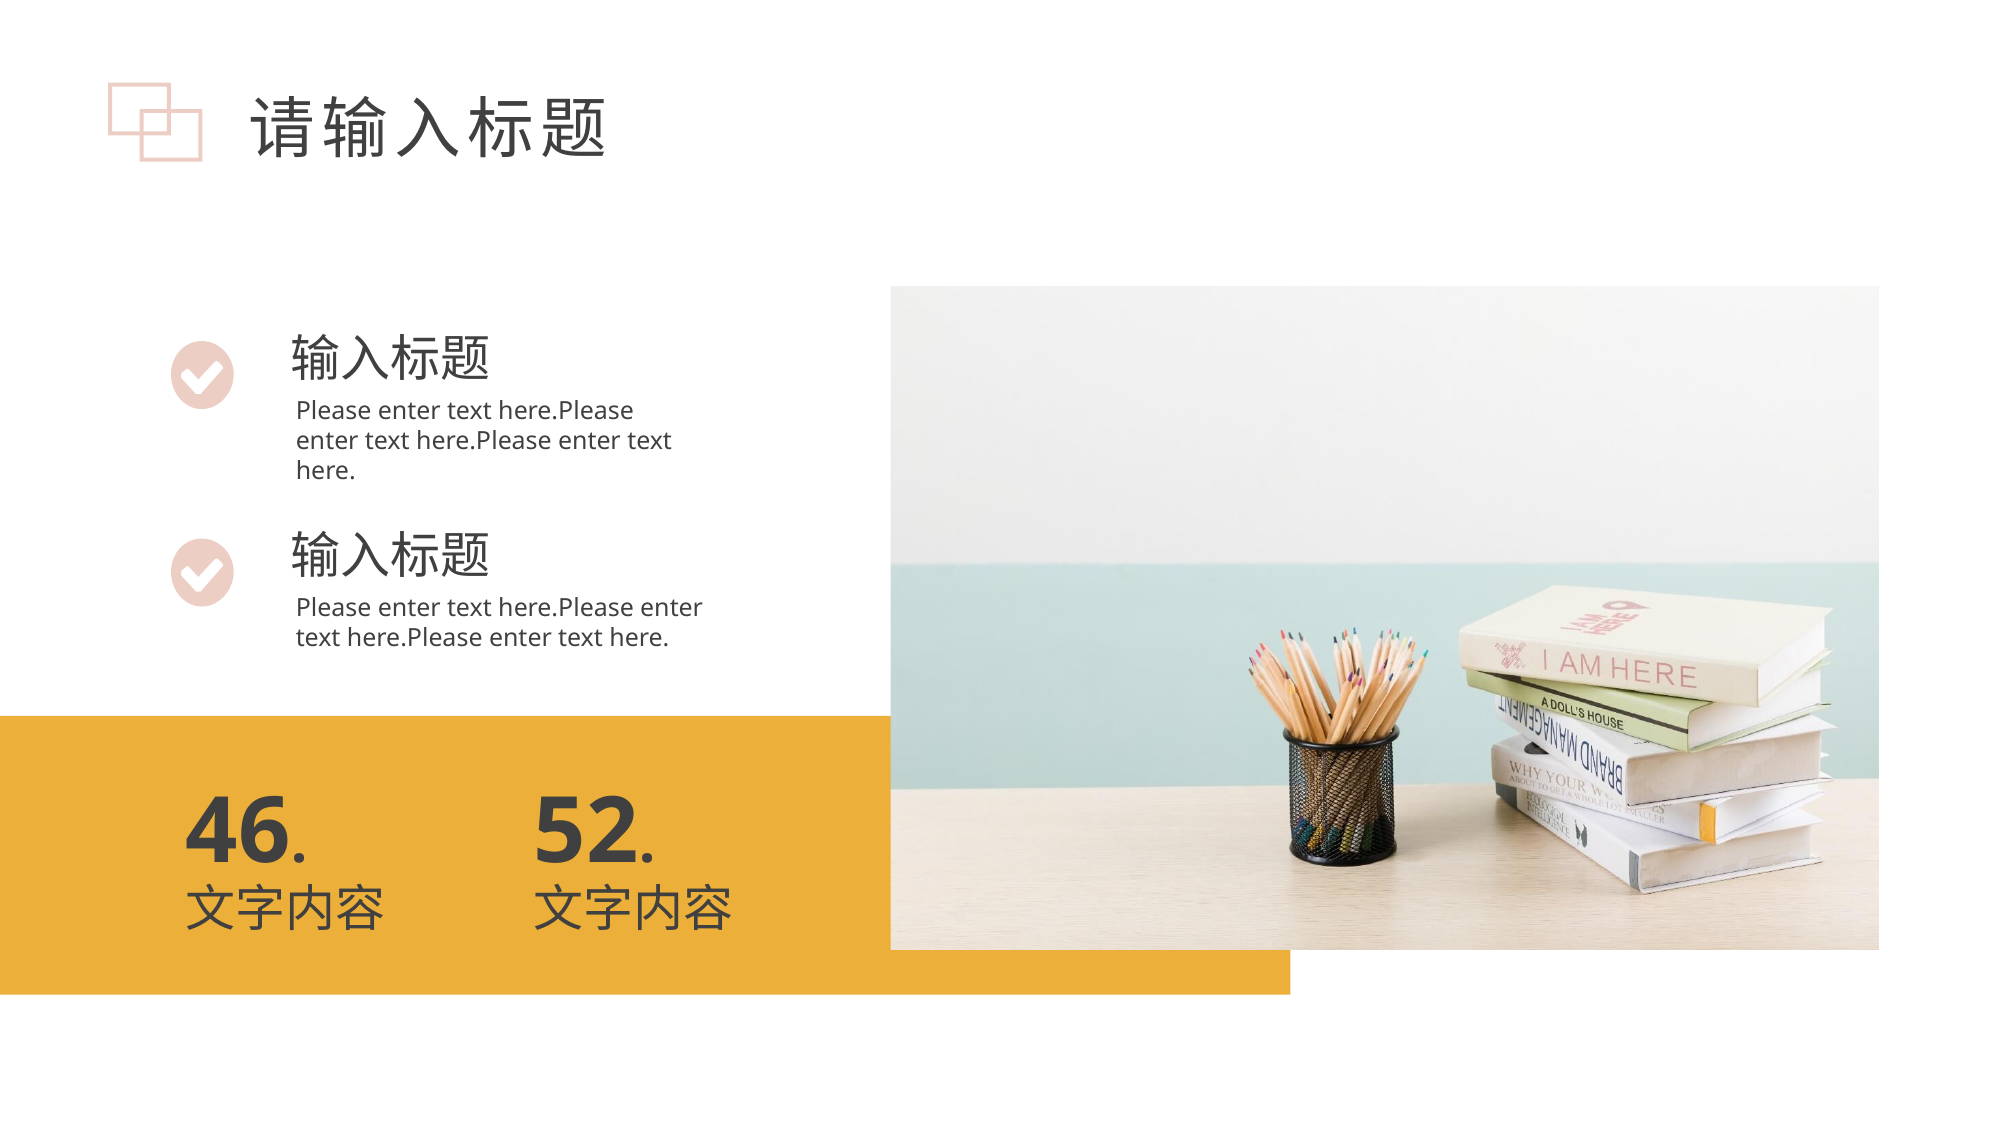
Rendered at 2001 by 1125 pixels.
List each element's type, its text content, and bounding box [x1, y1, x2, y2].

text_box 输入标题 [275, 318, 861, 394]
text_box 文字内容 [171, 869, 519, 945]
text_box [108, 82, 203, 162]
text_box Please enter text here.Please enter text here.Please enter text here. [281, 394, 710, 492]
text_box Please enter text here.Please enter text here.Please enter text here. [281, 591, 742, 660]
text_box 46. [171, 763, 519, 869]
text_box [0, 715, 1291, 995]
text_box 请输入标题 [233, 78, 891, 174]
text_box [170, 341, 234, 410]
picture [890, 286, 1879, 951]
text_box 文字内容 [519, 869, 794, 945]
text_box [170, 538, 234, 607]
text_box 输入标题 [275, 516, 861, 591]
text_box 52. [519, 763, 891, 889]
